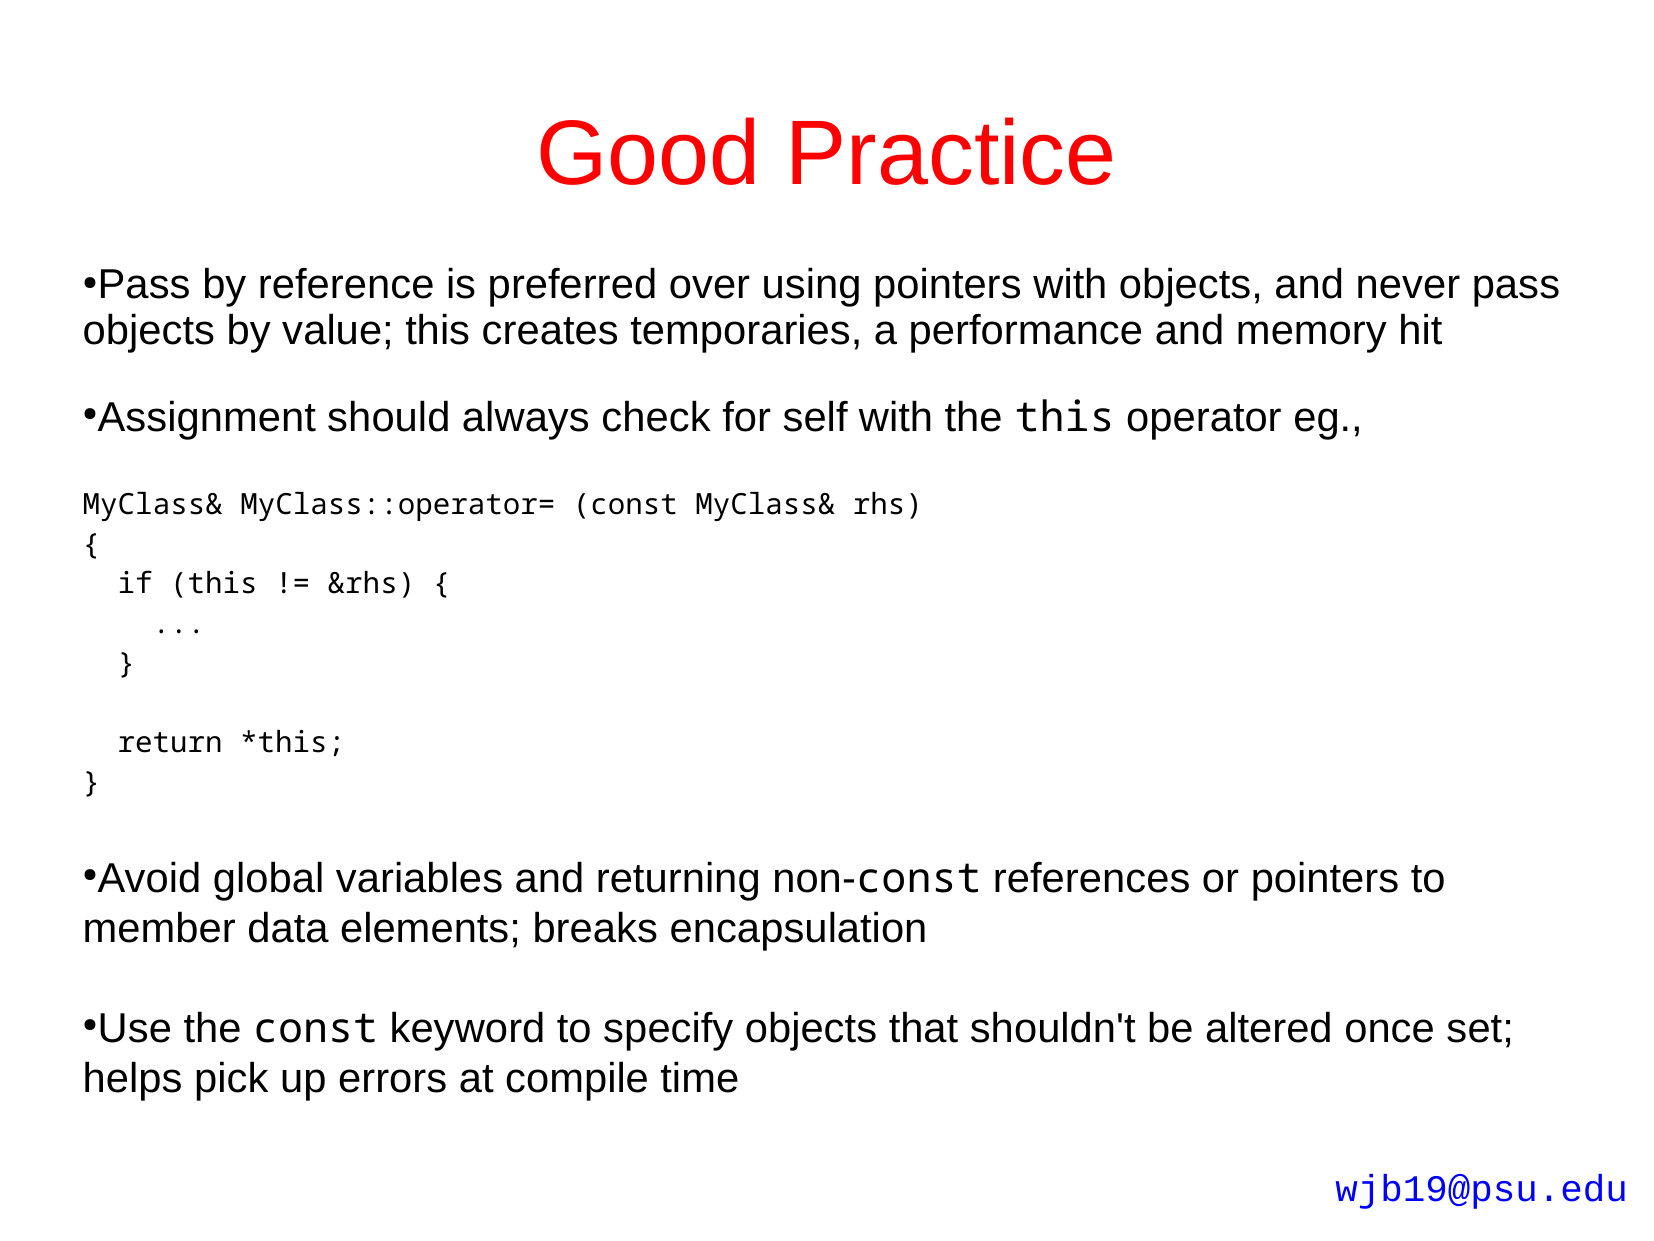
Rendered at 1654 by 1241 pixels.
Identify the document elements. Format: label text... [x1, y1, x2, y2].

subtitle Pass by reference is preferred over using pointers with objects, and never pass objects by value; this creates temporaries, a performance and memory hit Assignment should always check for self with the this operator eg., MyClass& MyClass::operator= (const MyClass& rhs) { if (this != &rhs) { ... } return *this; } Avoid global variables and returning non-const references or pointers to member data elements; breaks encapsulation Use the const keyword to specify objects that shouldn't be altered once set; helps pick up errors at compile time [82, 260, 1571, 1080]
title Good Practice [82, 49, 1571, 257]
text_box wjb19@psu.edu [1320, 1162, 1643, 1220]
